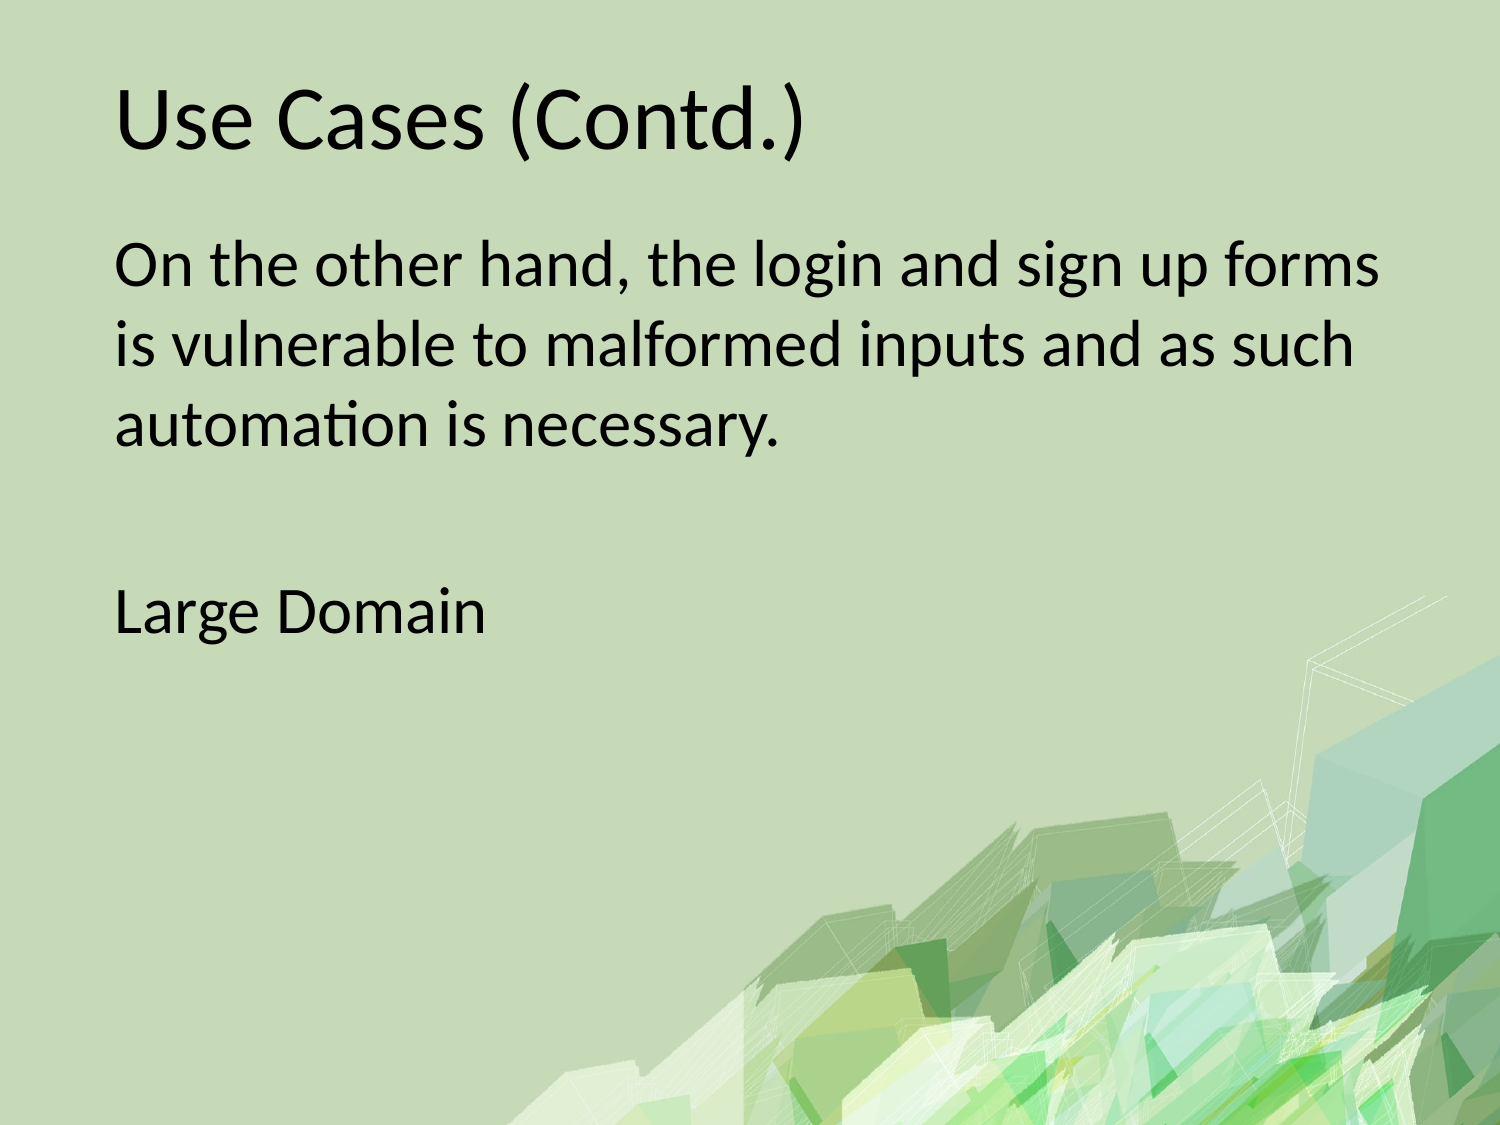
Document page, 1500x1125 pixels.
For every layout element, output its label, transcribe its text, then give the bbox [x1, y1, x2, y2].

picture [0, 0, 1500, 1125]
title Use Cases (Contd.) [99, 50, 1375, 175]
subtitle On the other hand, the login and sign up forms is vulnerable to malformed inputs and as such automation is necessary. Large Domain [99, 212, 1438, 1075]
